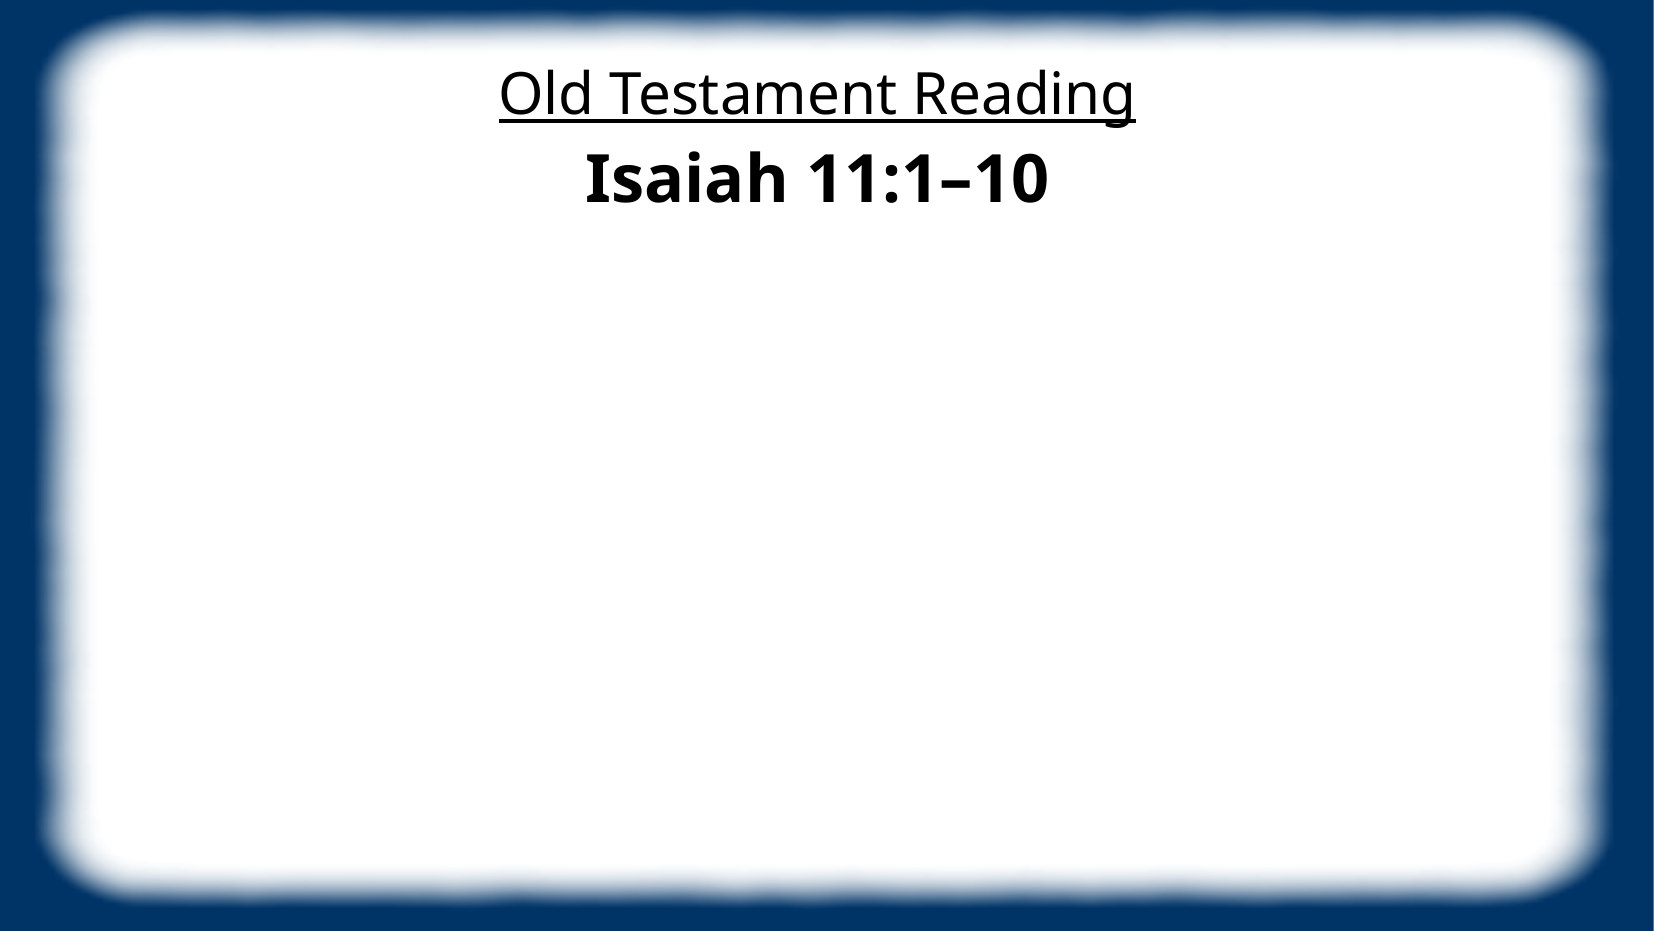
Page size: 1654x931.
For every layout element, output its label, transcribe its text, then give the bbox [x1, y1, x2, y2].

text_box Old Testament Reading Isaiah 11:1–10 [75, 45, 1561, 226]
picture [0, 0, 1654, 931]
